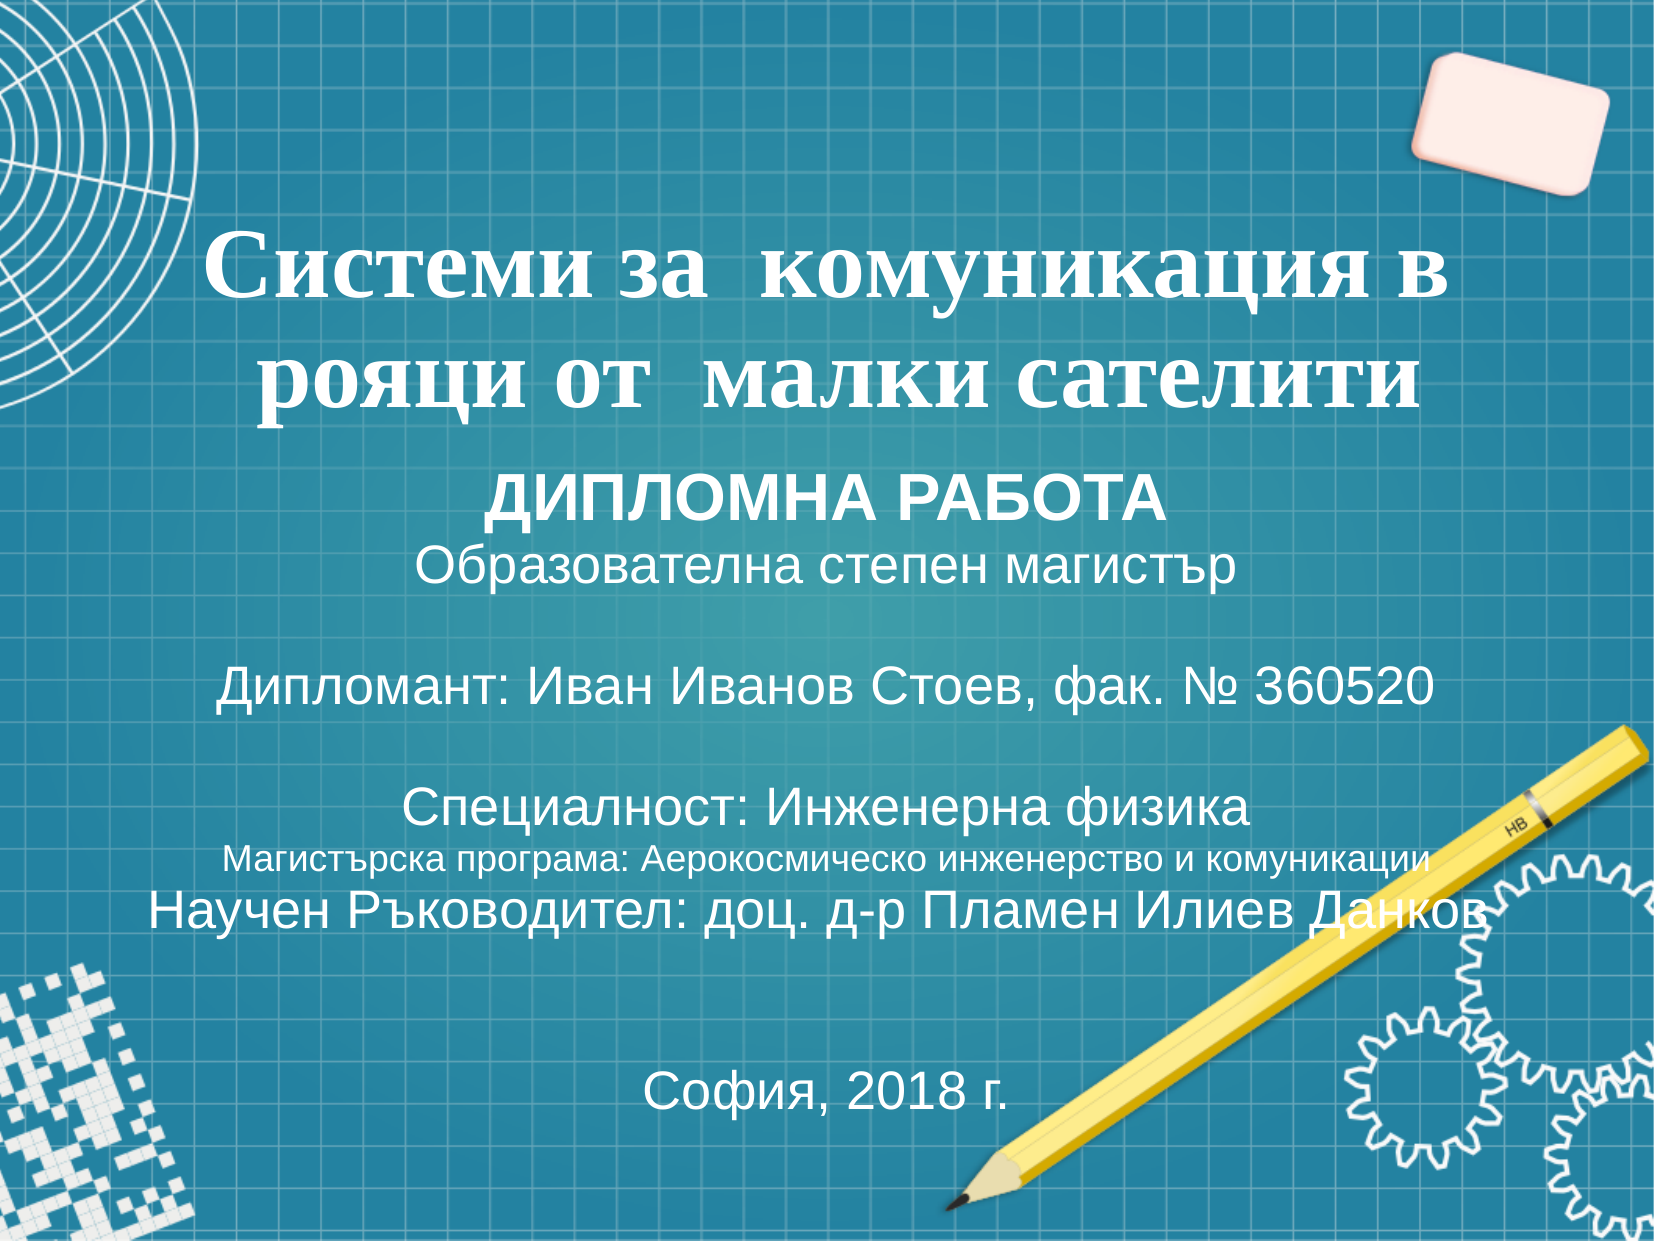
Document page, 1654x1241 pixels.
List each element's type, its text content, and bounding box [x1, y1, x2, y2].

title Системи за комуникация в рояци от малки сателити [201, 177, 1452, 459]
picture [0, 0, 1654, 1241]
subtitle ДИПЛОМНА РАБОТА Образователна степен магистър Дипломант: Иван Иванов Стоев, фак. № 360520 Специалност: Инженерна физика Магистърска програма: Аерокосмическо инженерство и комуникации Научен Ръководител: доц. д-р Пламен Илиев Данков София, 2018 г. [82, 459, 1571, 1182]
